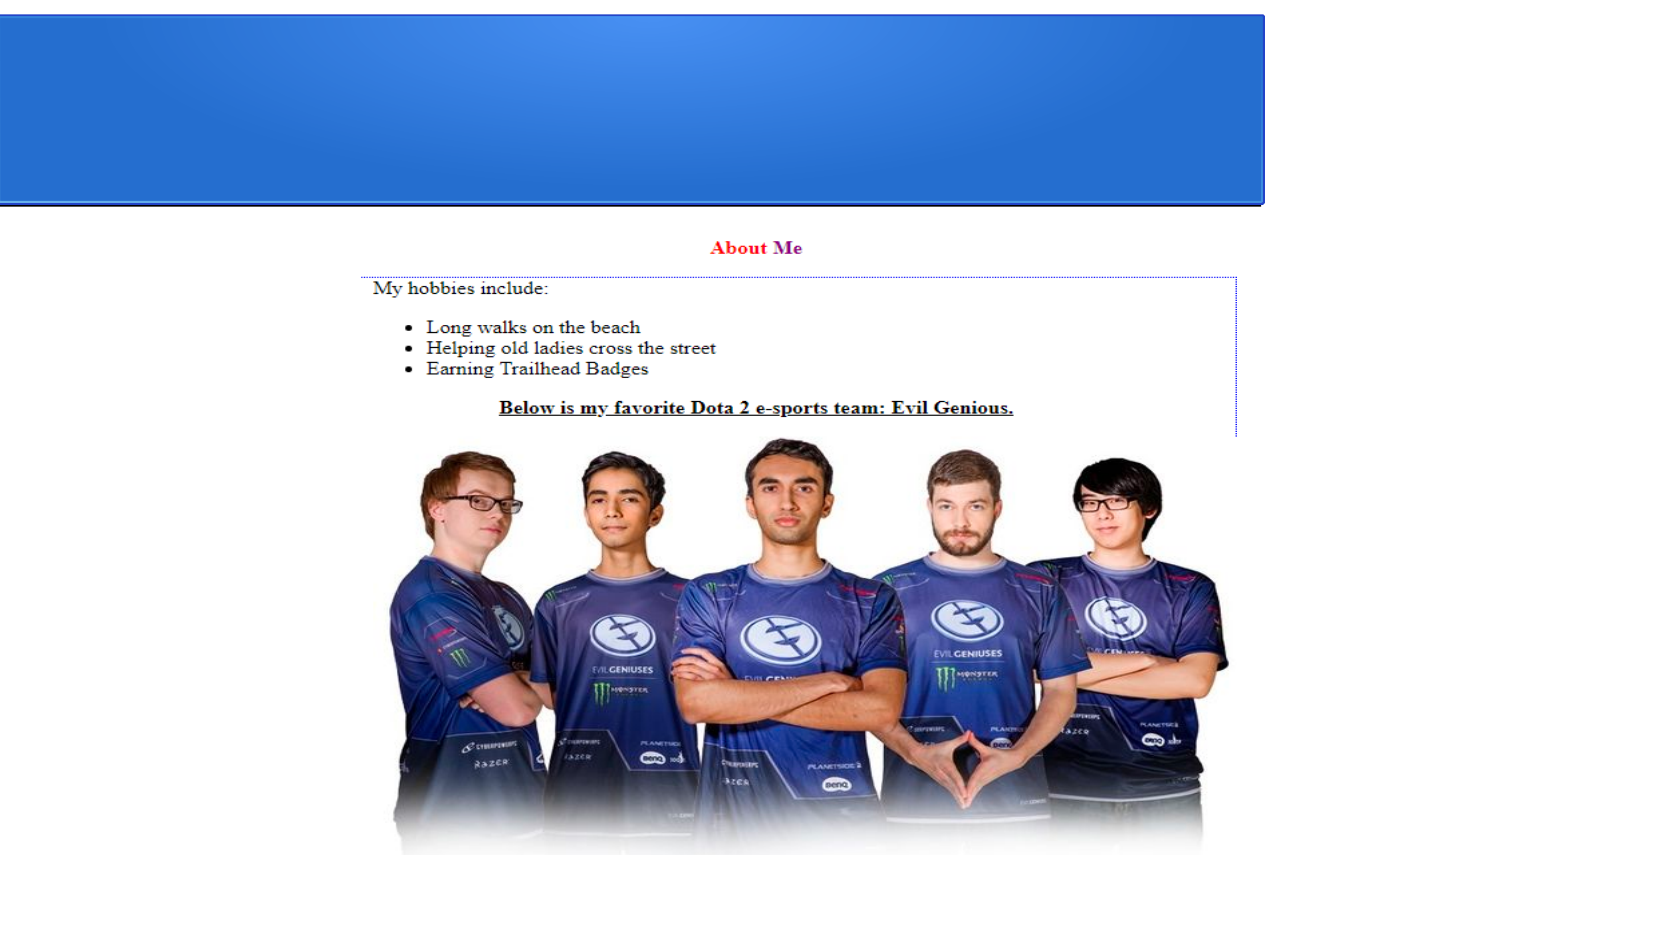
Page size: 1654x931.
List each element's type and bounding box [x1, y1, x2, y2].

picture [360, 224, 1237, 856]
